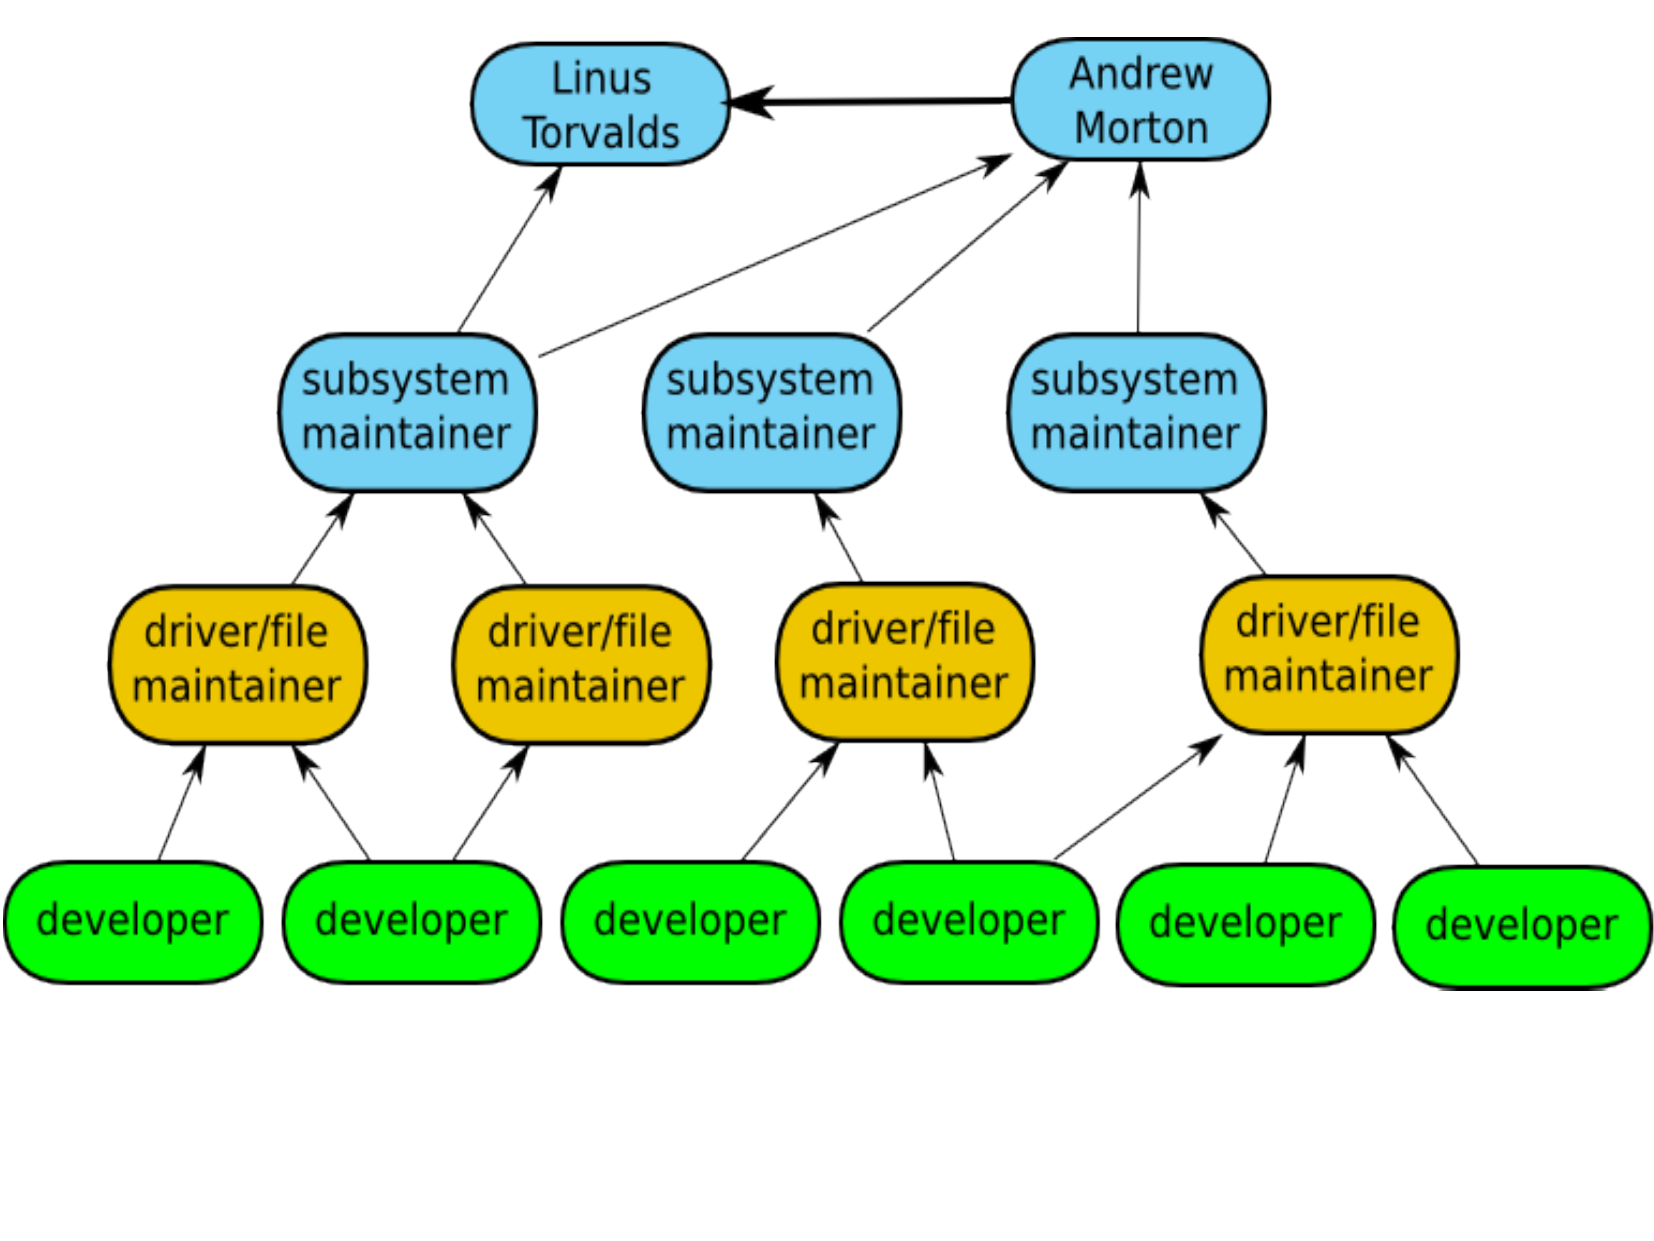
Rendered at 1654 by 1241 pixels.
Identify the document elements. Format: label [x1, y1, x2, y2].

picture [3, 37, 1654, 991]
